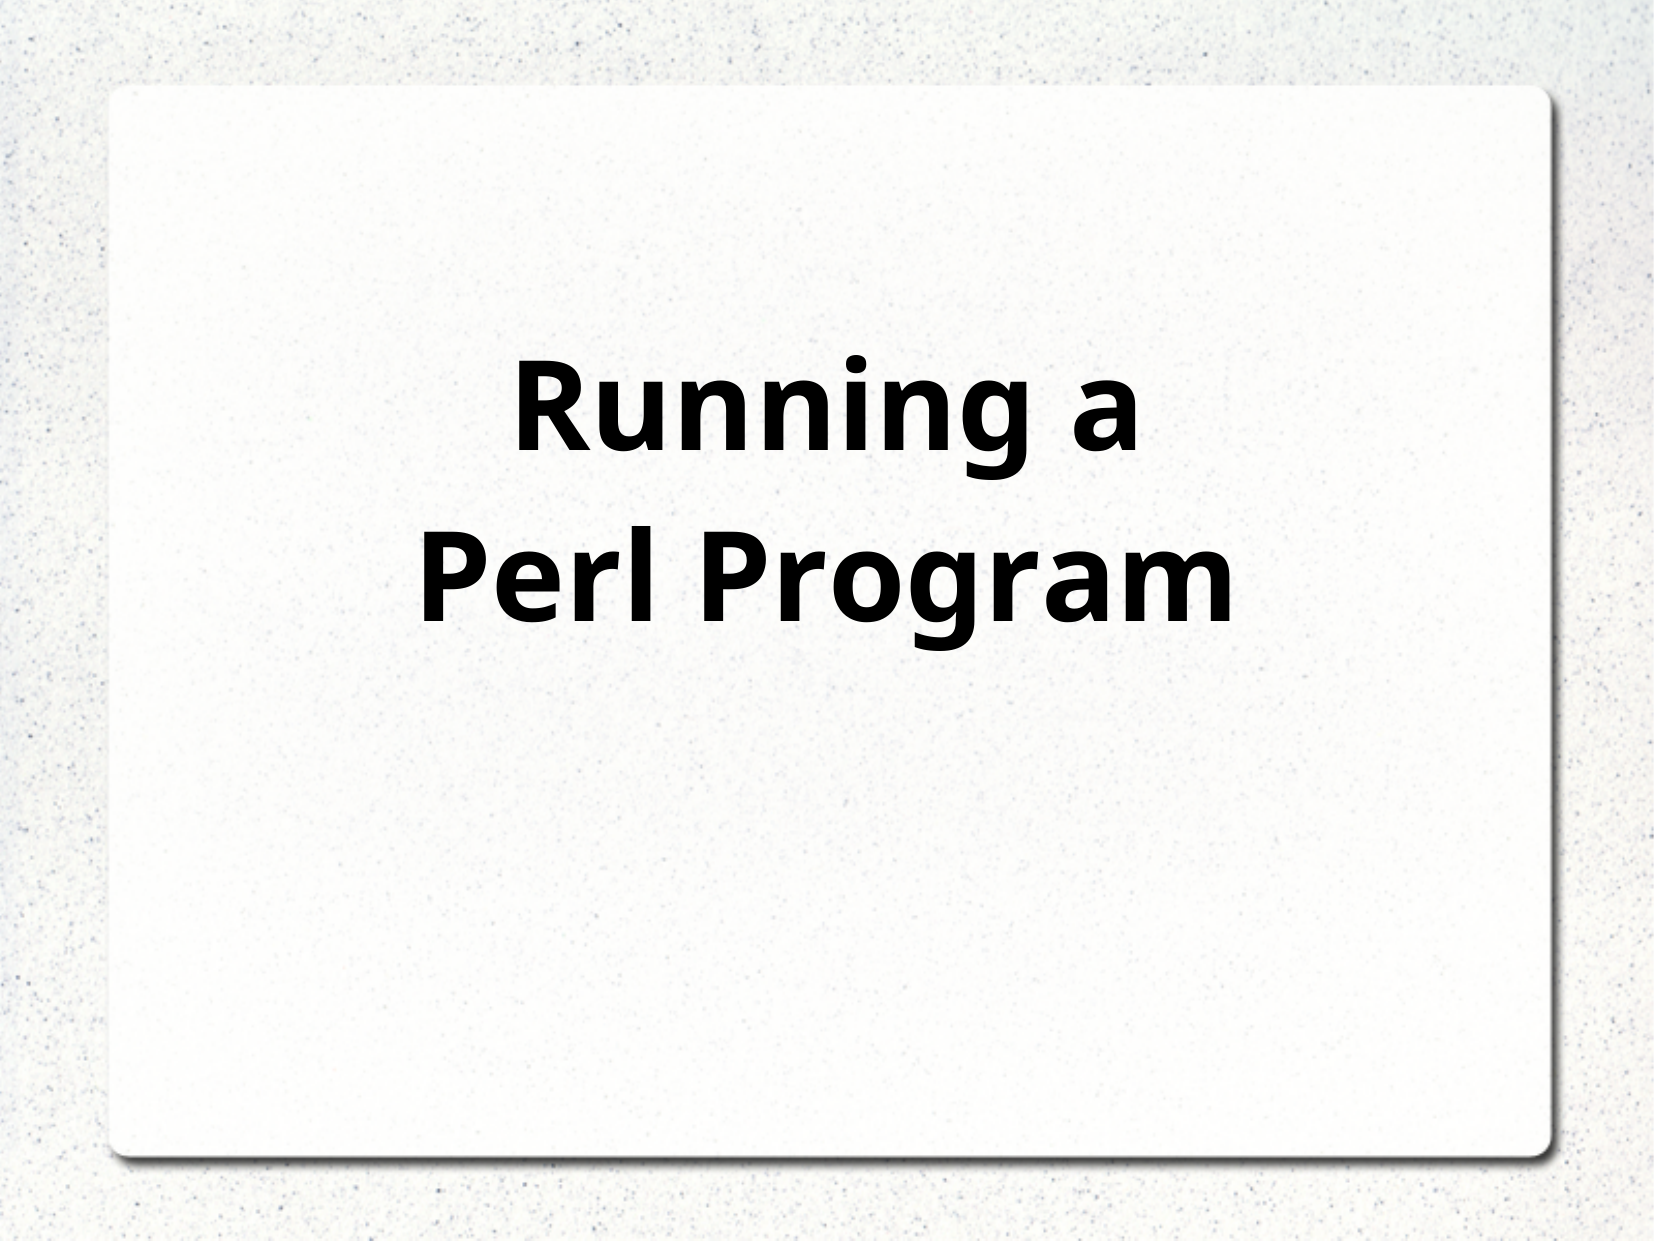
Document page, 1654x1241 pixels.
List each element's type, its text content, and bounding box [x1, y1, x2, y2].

title Running a Perl Program [118, 335, 1536, 640]
picture [0, 0, 1654, 1241]
